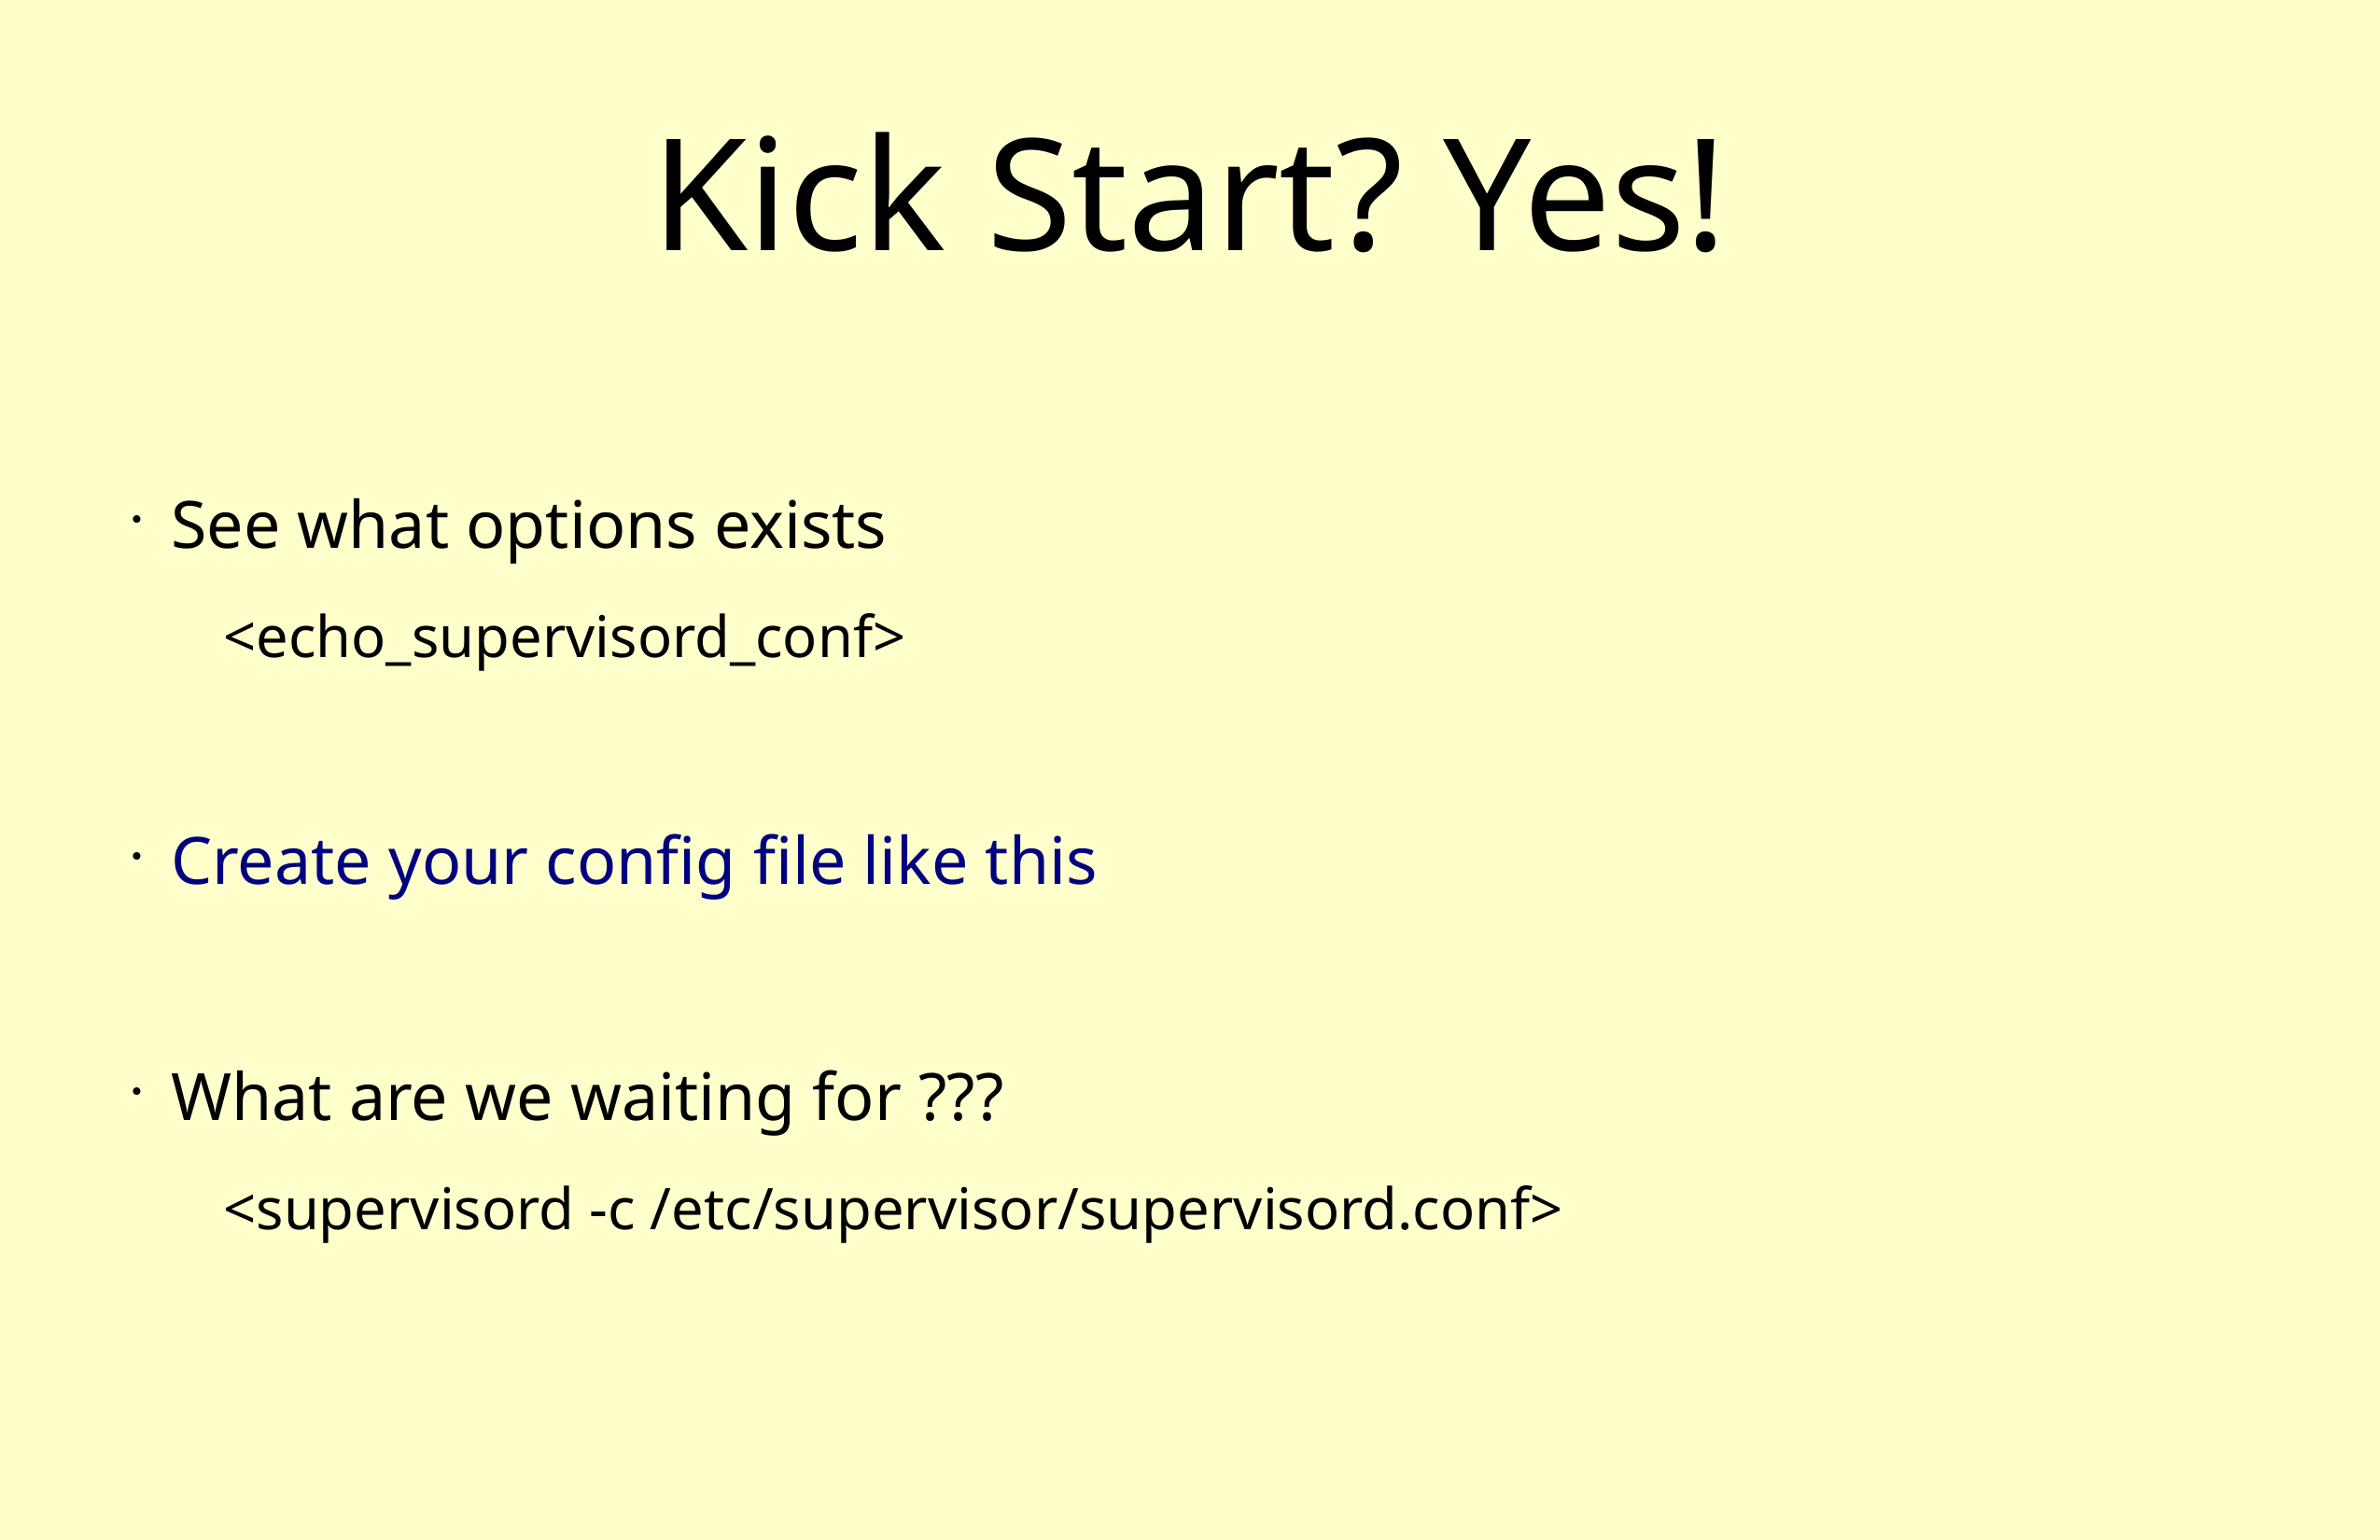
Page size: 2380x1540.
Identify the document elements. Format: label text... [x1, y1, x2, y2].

title Kick Start? Yes! [119, 61, 2261, 319]
list See what options exists <echo_supervisord_conf> Create your config file like this What are we waiting for ??? <supervisord -c /etc/supervisor/supervisord.conf> [119, 360, 2261, 1253]
